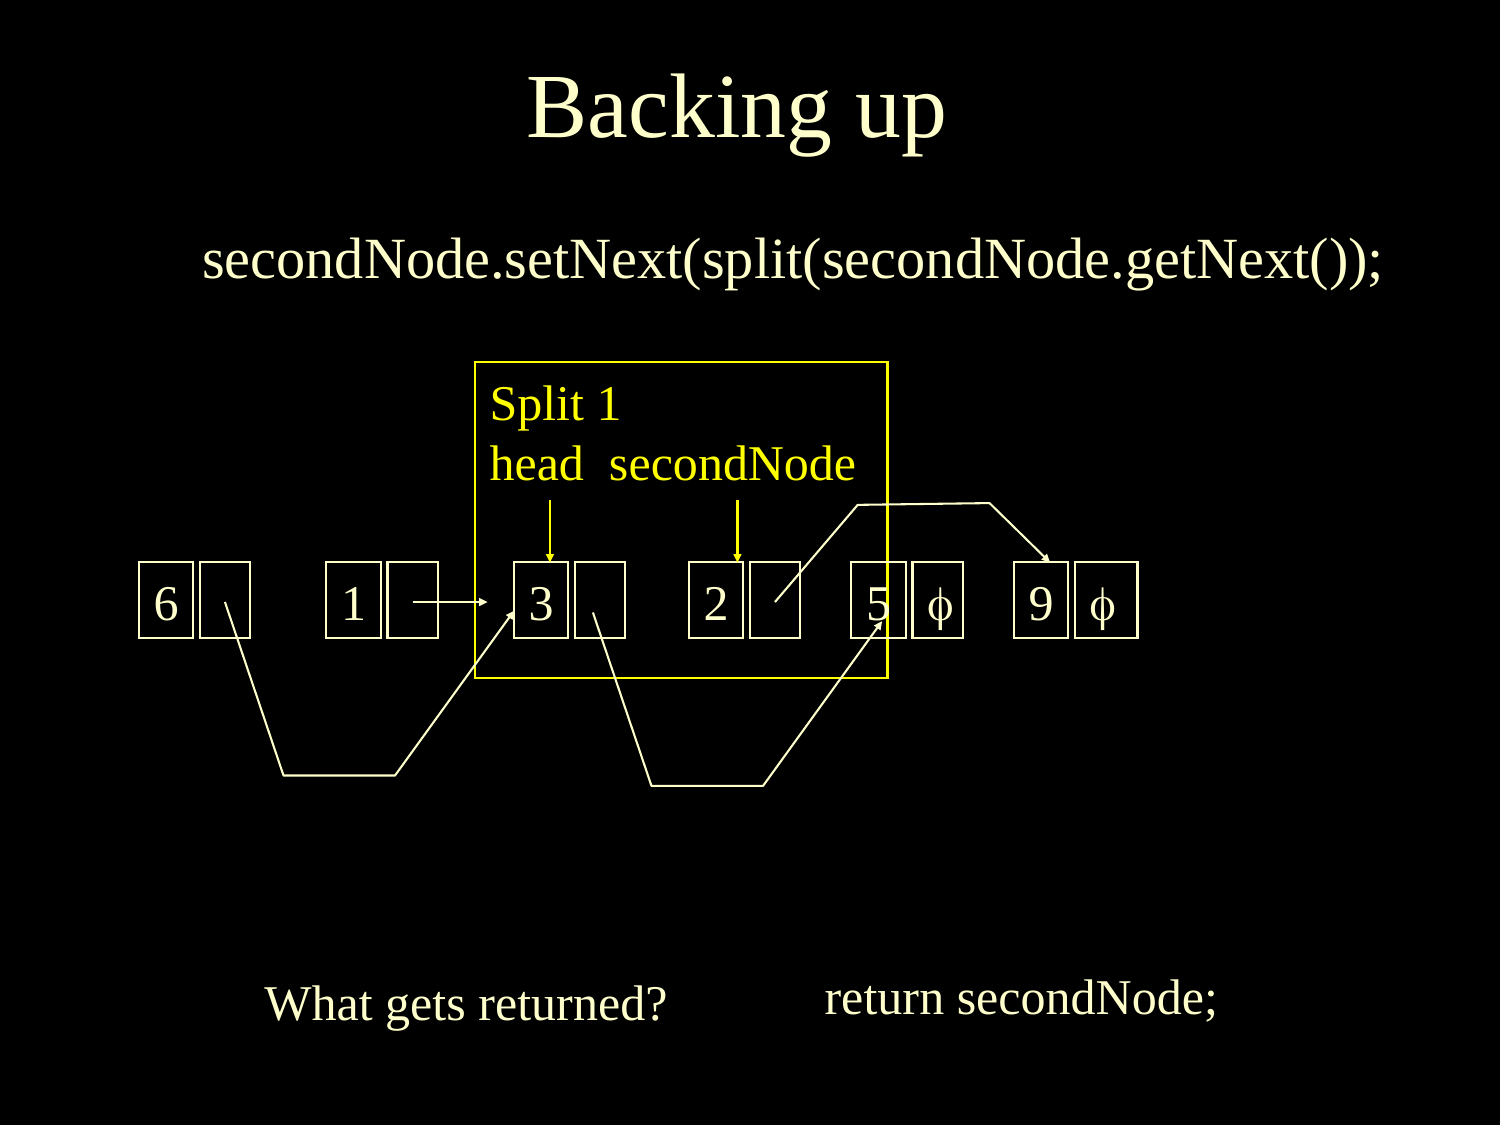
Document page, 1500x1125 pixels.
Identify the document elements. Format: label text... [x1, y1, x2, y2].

text_box 6 [138, 562, 194, 638]
text_box  [912, 562, 963, 638]
text_box 1 [326, 562, 381, 638]
text_box 2 [688, 562, 744, 638]
text_box  [1074, 562, 1138, 638]
text_box Split 1 head secondNode [576, 563, 624, 637]
text_box Split 1 head secondNode [474, 362, 888, 678]
text_box 9 [1013, 562, 1069, 638]
text_box 5 [851, 562, 906, 638]
text_box return secondNode; [809, 956, 1233, 1033]
title Backing up [8, 47, 1467, 165]
text_box Split 1 head secondNode [751, 563, 799, 637]
text_box What gets returned? [249, 962, 696, 1038]
text_box 3 [513, 562, 569, 638]
text_box Split 1 head secondNode [844, 638, 888, 678]
text_box secondNode.setNext(split(secondNode.getNext()); [187, 212, 1414, 298]
